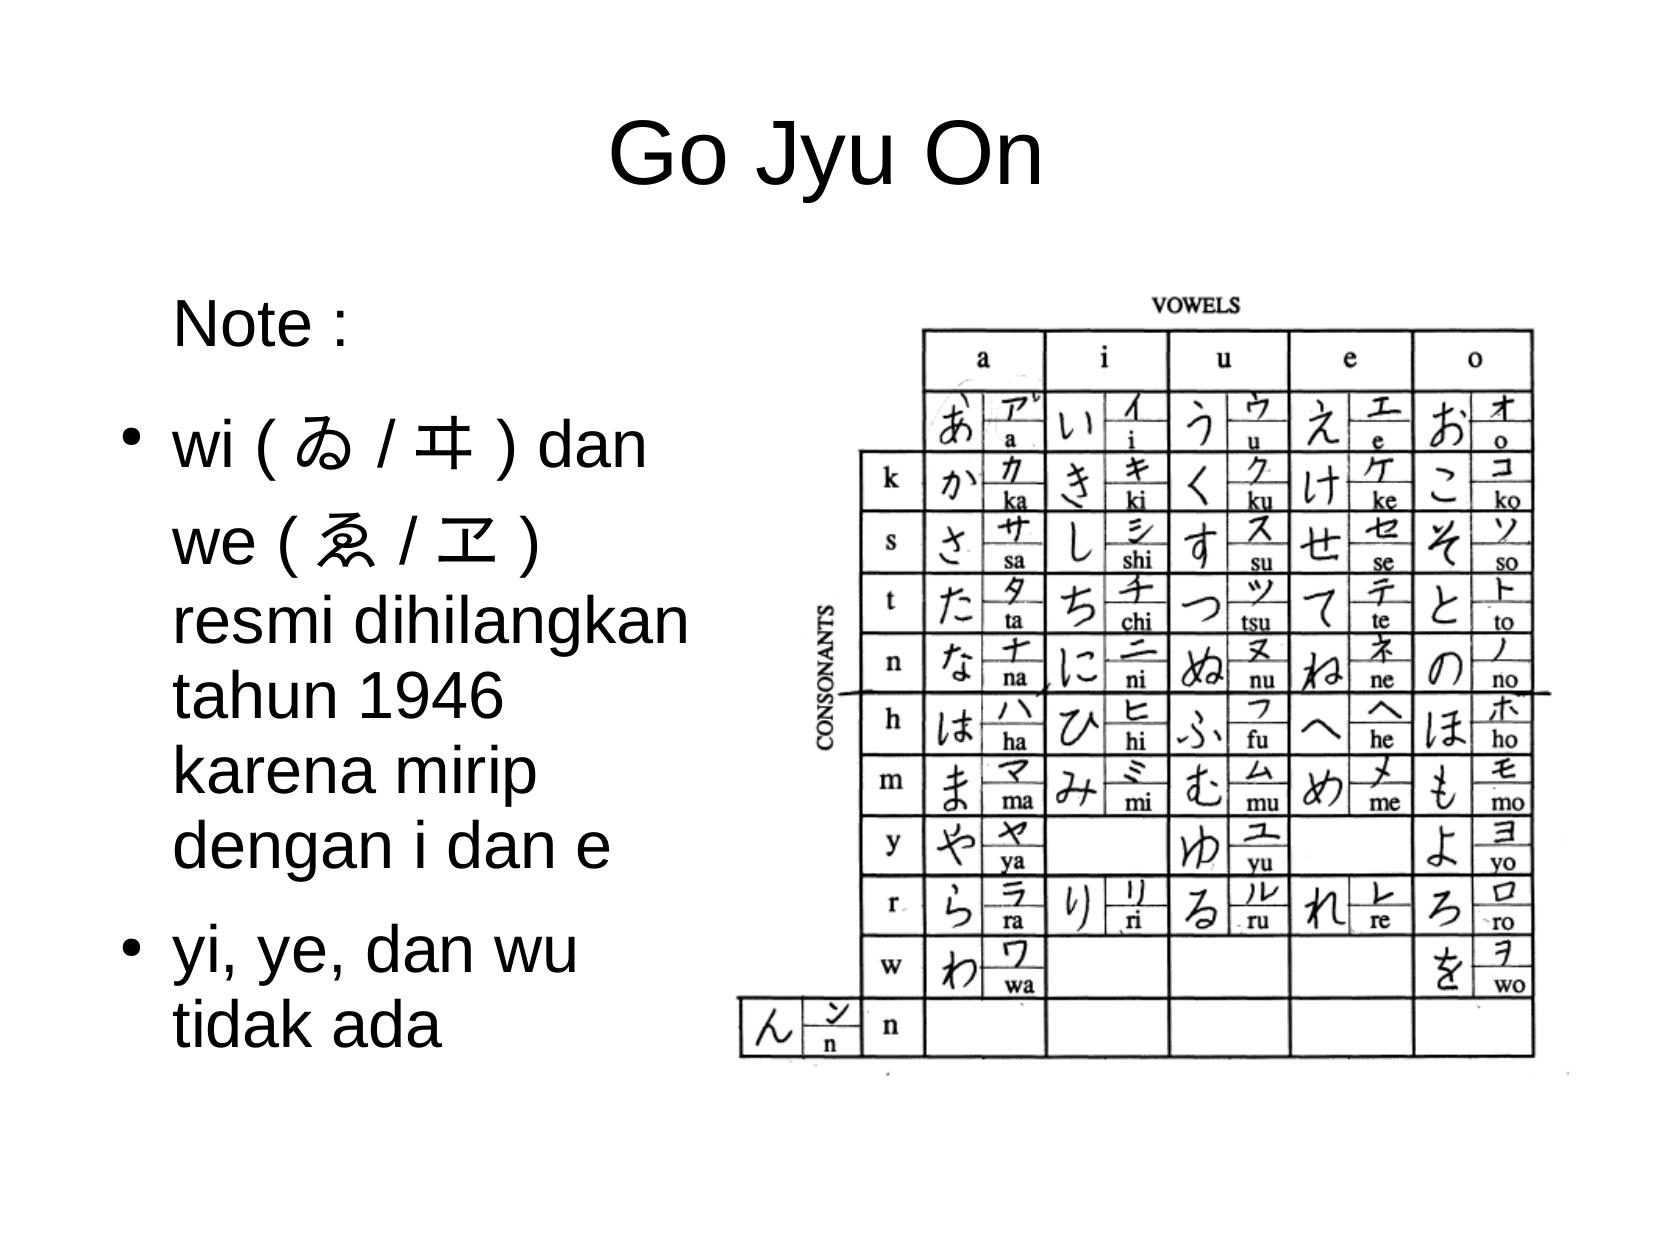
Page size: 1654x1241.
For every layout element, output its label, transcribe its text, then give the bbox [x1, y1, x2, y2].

picture [705, 283, 1569, 1081]
title Go Jyu On [82, 49, 1571, 257]
list Note : wi (ゐ/ヰ) dan we (ゑ/ヱ) resmi dihilangkan tahun 1946 karena mirip dengan i dan e yi, ye, dan wu tidak ada [101, 285, 705, 1081]
